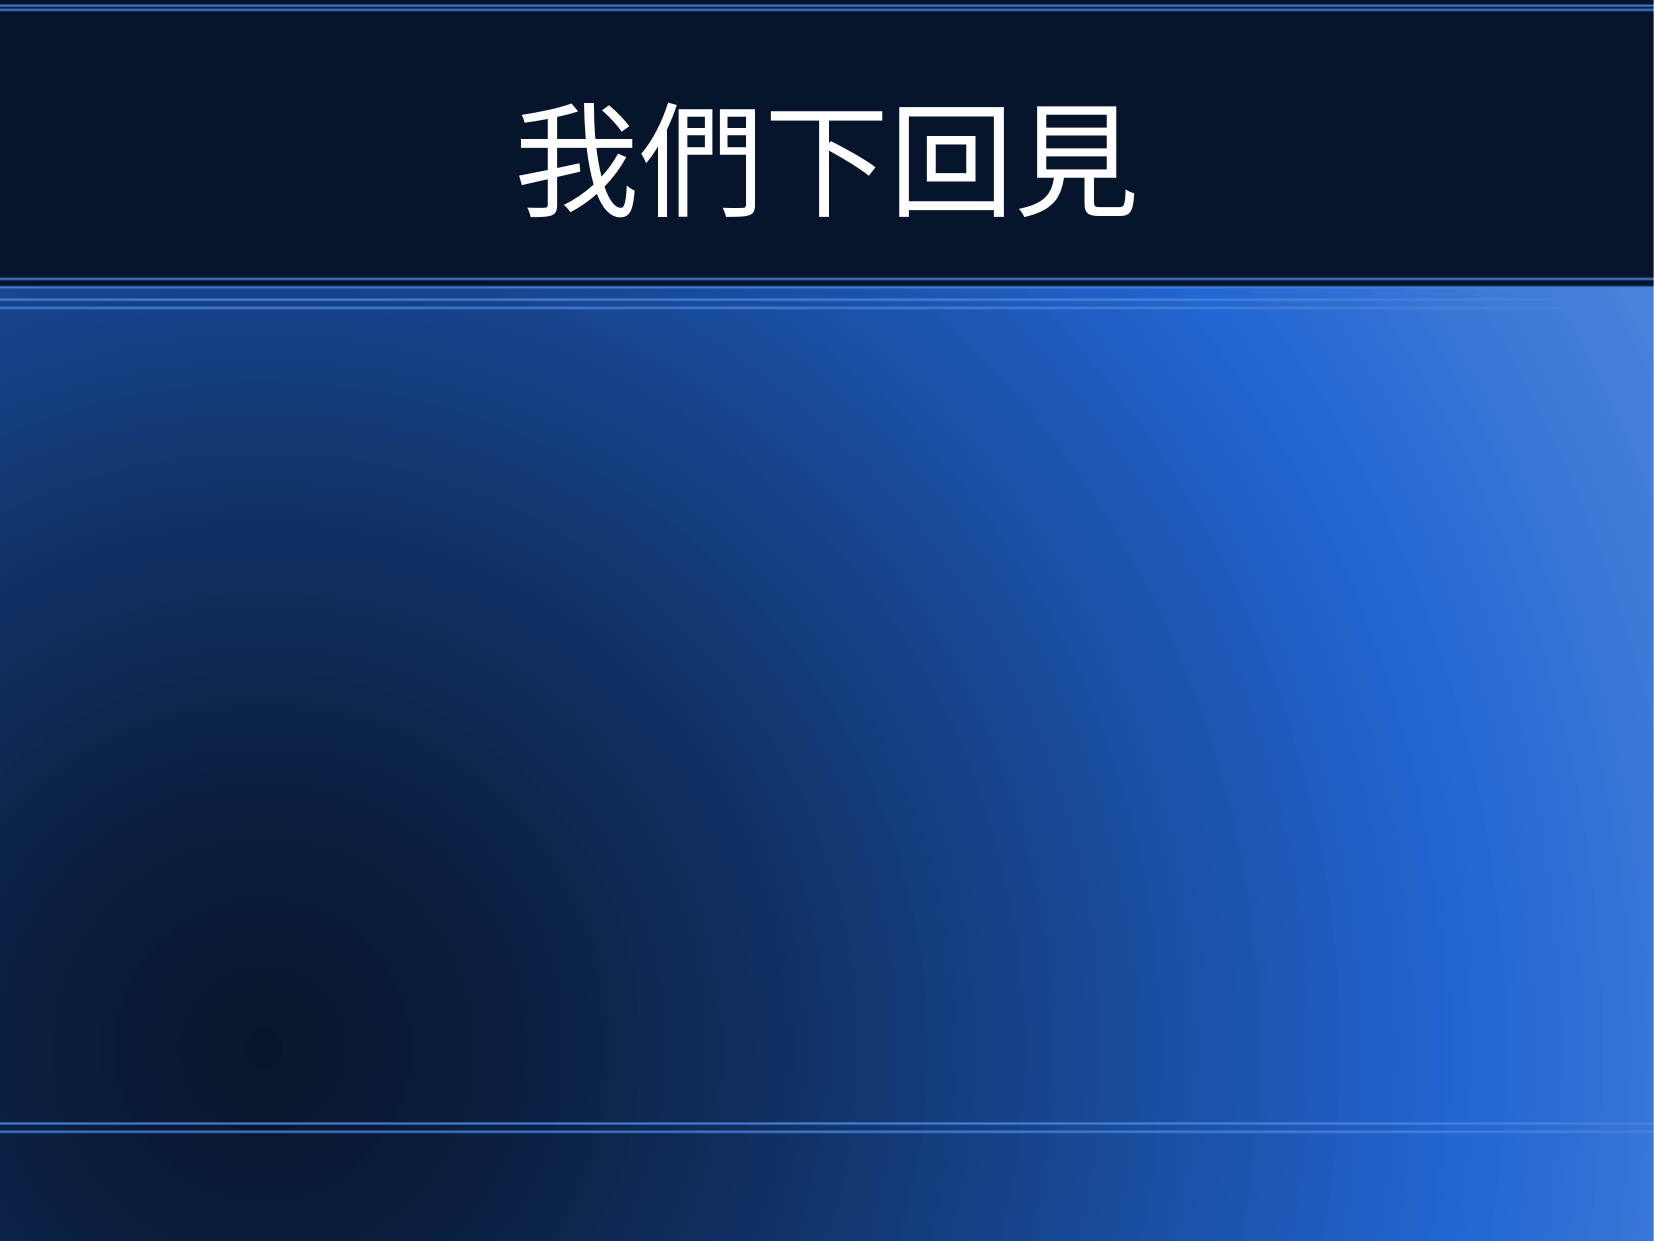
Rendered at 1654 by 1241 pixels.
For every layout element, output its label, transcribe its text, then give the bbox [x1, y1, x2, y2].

title 我們下回見 [82, 49, 1571, 257]
picture [0, 0, 1654, 1241]
